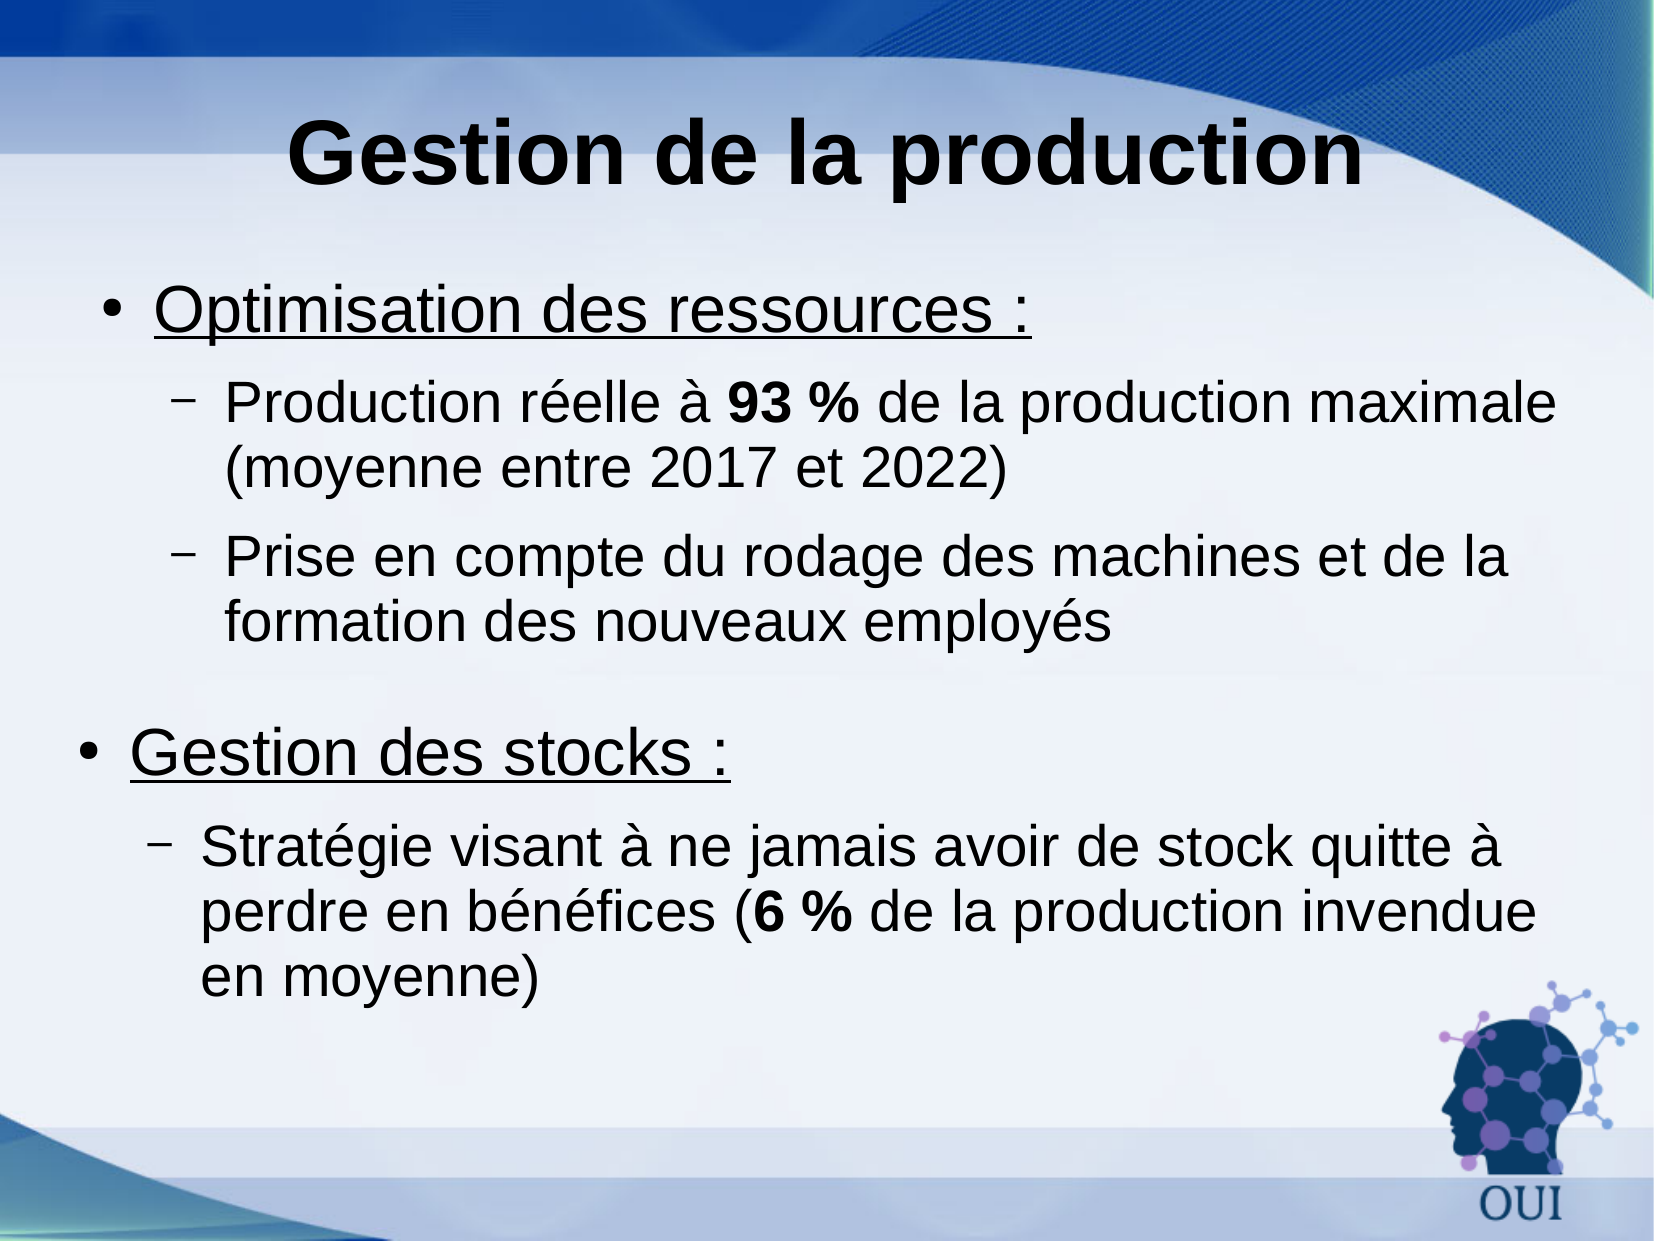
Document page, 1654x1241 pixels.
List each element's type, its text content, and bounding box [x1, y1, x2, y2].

list Optimisation des ressources : Production réelle à 93 % de la production maximale (moyenne entre 2017 et 2022) Prise en compte du rodage des machines et de la formation des nouveaux employés [82, 271, 1571, 713]
title Gestion de la production [82, 49, 1571, 257]
picture [0, 0, 1654, 1241]
list Gestion des stocks : Stratégie visant à ne jamais avoir de stock quitte à perdre en bénéfices (6 % de la production invendue en moyenne) [59, 715, 1548, 1099]
